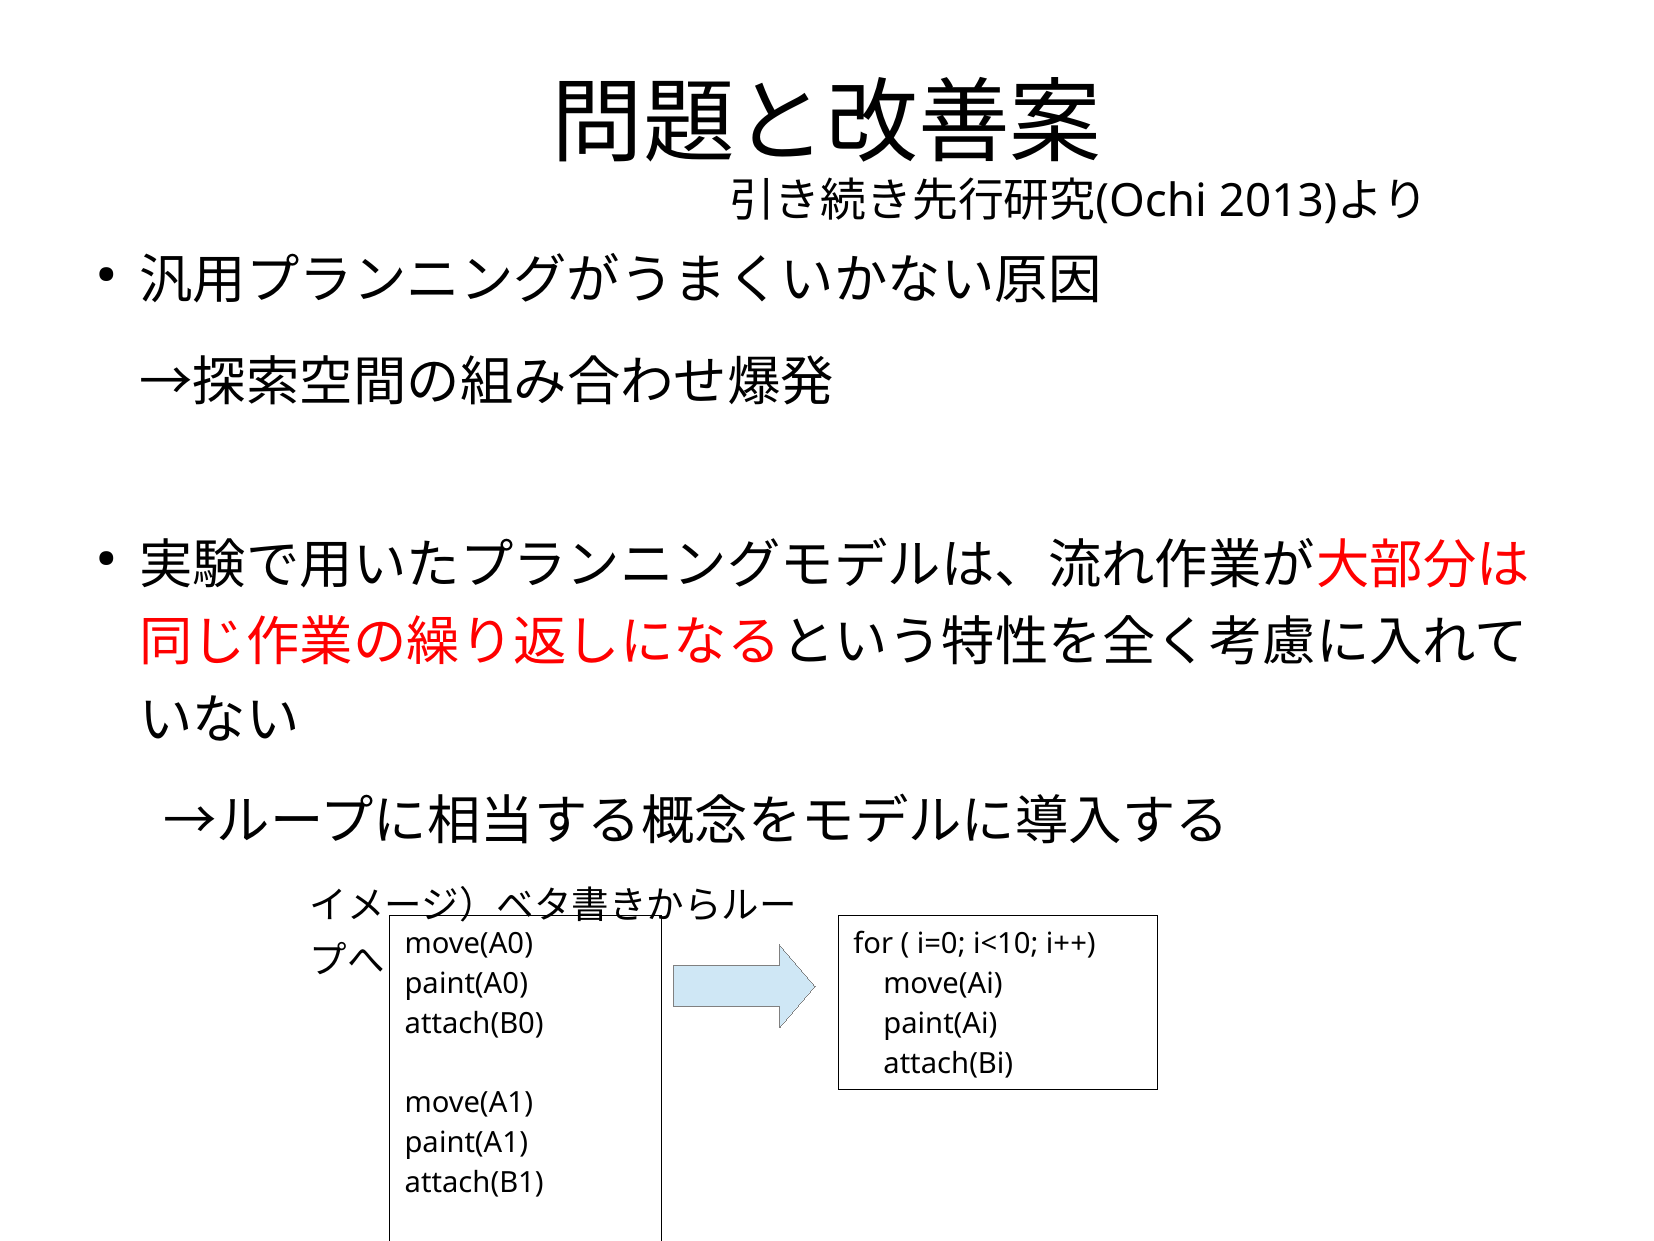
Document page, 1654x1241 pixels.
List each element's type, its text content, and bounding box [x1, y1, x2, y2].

text_box move(A0) paint(A0) attach(B0) move(A1) paint(A1) attach(B1) move(A2) ... [389, 921, 662, 1226]
text_box [673, 944, 816, 1028]
text_box for ( i=0; i<10; i++) move(Ai) paint(Ai) attach(Bi) [838, 915, 1158, 1049]
list 汎用プランニングがうまくいかない原因 →探索空間の組み合わせ爆発 実験で用いたプランニングモデルは、流れ作業が大部分は同じ作業の繰り返しになるという特性を全く考慮に入れていない →ループに相当する概念をモデルに導入する [82, 237, 1538, 857]
text_box 引き続き先行研究(Ochi 2013)より [714, 156, 1459, 217]
text_box イメージ）ベタ書きからループへ [295, 868, 839, 921]
title 問題と改善案 [82, 49, 1571, 179]
